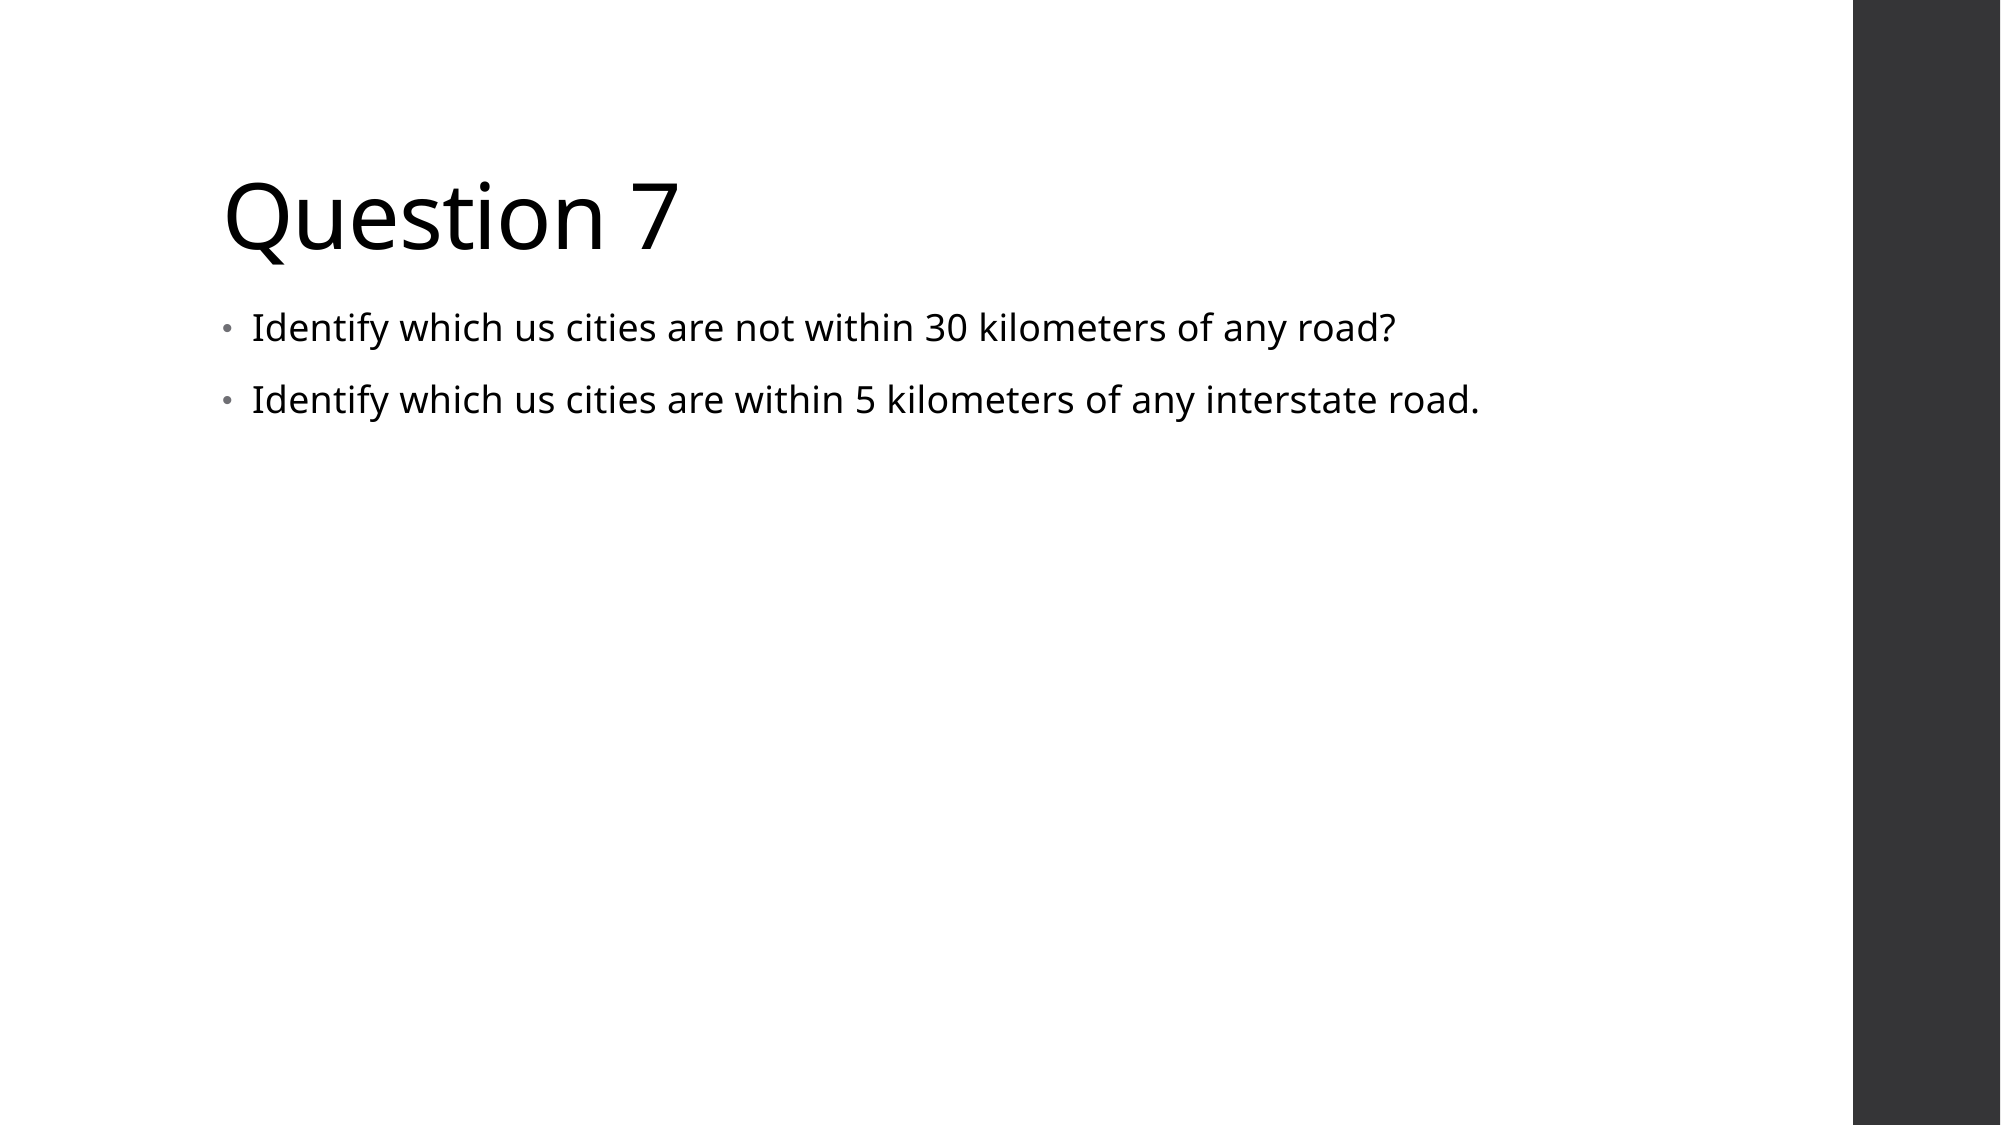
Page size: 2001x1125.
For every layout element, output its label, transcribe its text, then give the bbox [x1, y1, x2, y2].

list Identify which us cities are not within 30 kilometers of any road? Identify which us cities are within 5 kilometers of any interstate road. [206, 299, 1617, 1014]
title Question 7 [206, 60, 1797, 278]
